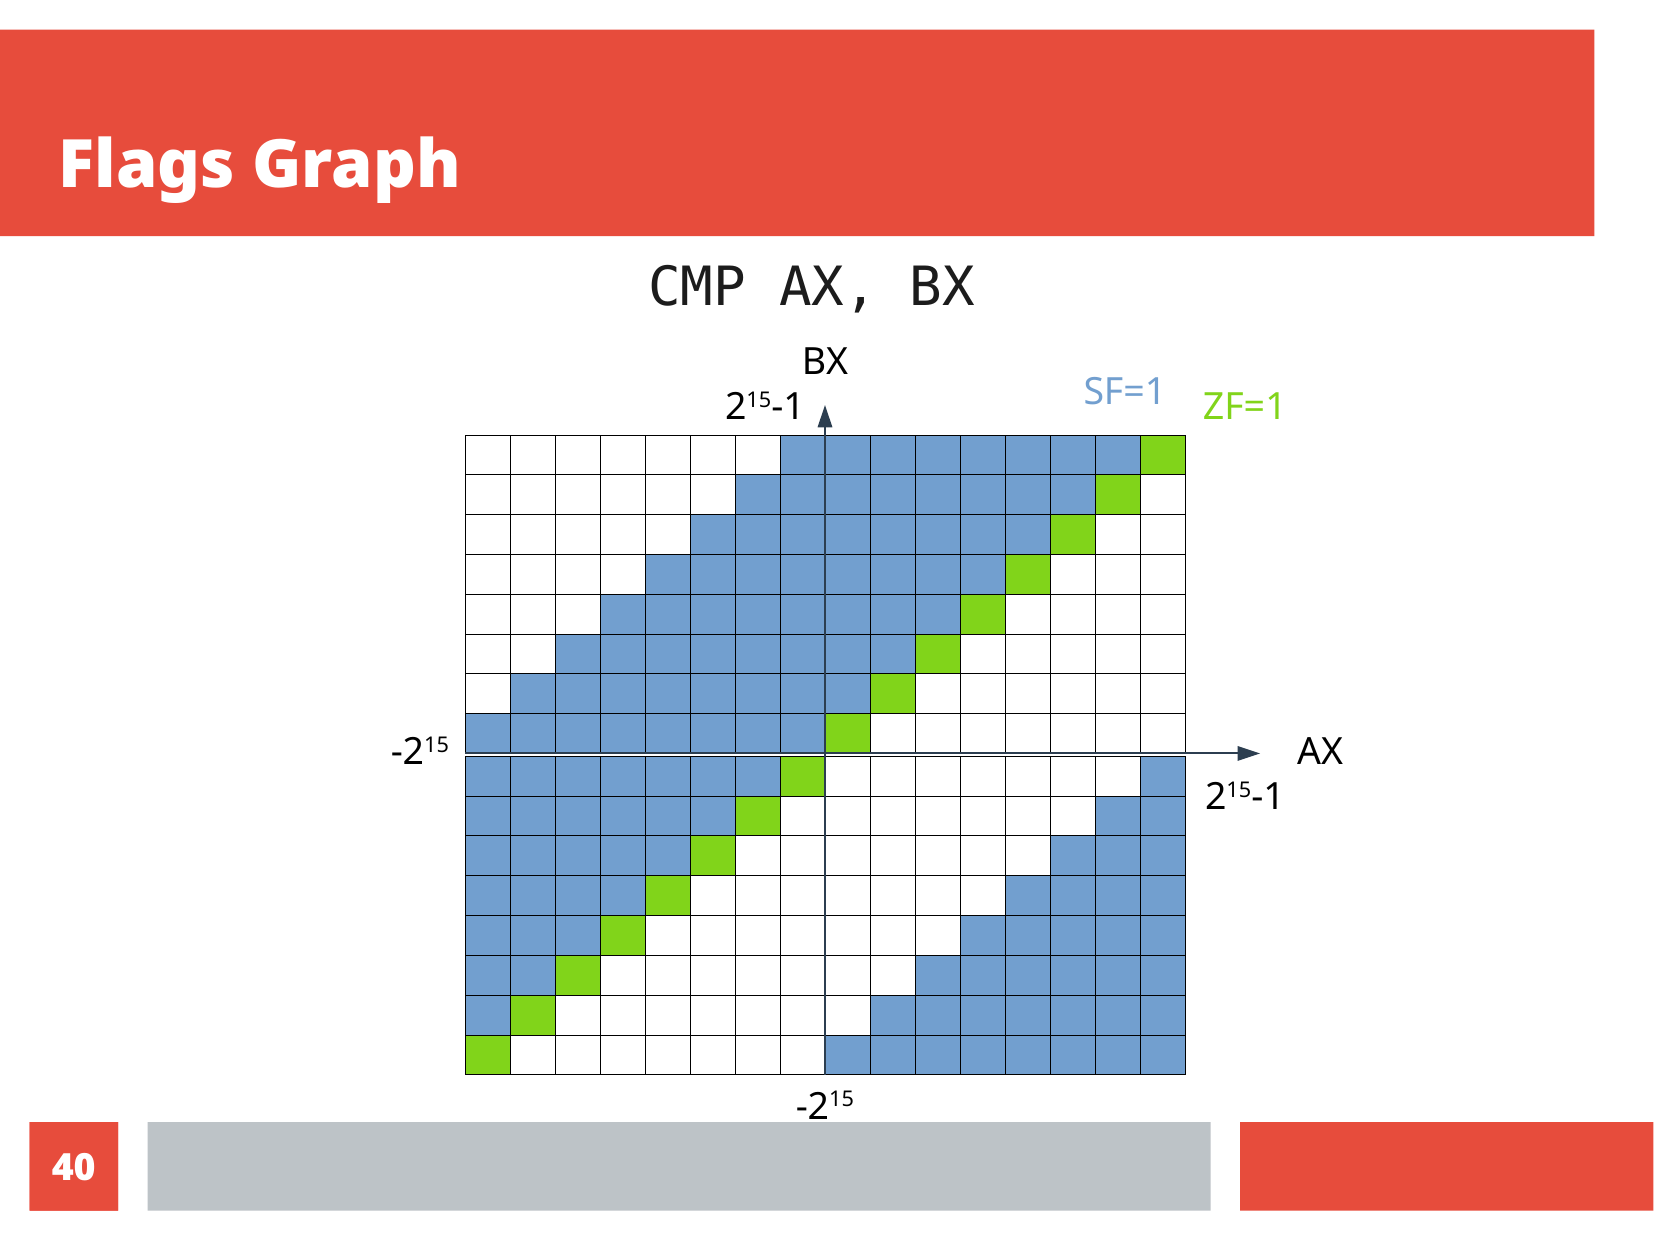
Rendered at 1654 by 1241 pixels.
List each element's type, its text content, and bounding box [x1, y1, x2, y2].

text_box 215-1 [1200, 765, 1291, 826]
text_box 215-1 [720, 375, 811, 436]
text_box -215 [375, 720, 466, 781]
list CMP AX, BX [59, 255, 1565, 351]
text_box [465, 756, 824, 1075]
text_box [826, 435, 1186, 752]
text_box BX [780, 330, 871, 391]
text_box -215 [780, 1074, 871, 1135]
text_box AX [1275, 720, 1366, 781]
text_box ZF=1 [1200, 375, 1291, 436]
title Flags Graph [59, 59, 1595, 207]
text_box [465, 435, 824, 752]
text_box [826, 756, 1186, 1075]
text_box SF=1 [1080, 360, 1171, 421]
